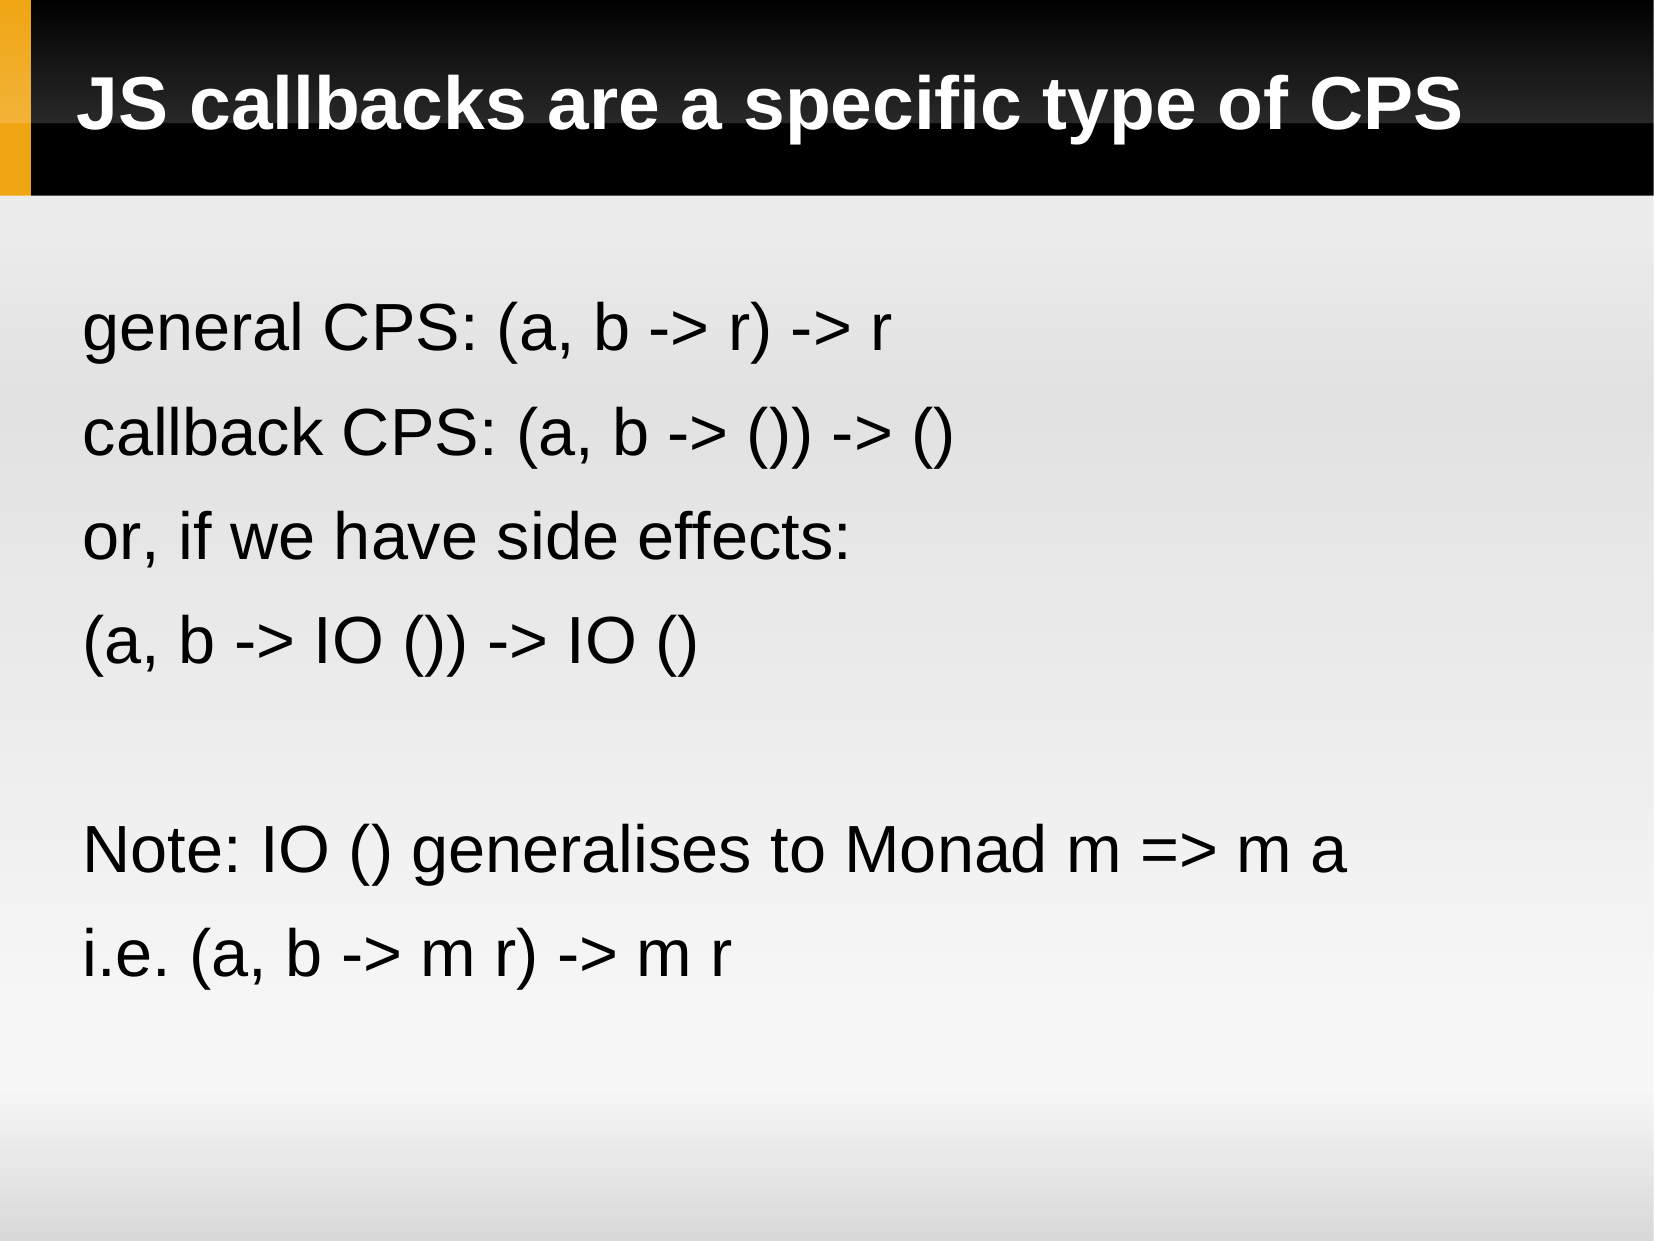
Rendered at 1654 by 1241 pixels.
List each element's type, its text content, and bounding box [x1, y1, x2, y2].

title JS callbacks are a specific type of CPS [76, 0, 1565, 208]
list general CPS: (a, b -> r) -> r callback CPS: (a, b -> ()) -> () or, if we have side effects: (a, b -> IO ()) -> IO () Note: IO () generalises to Monad m => m a i.e. (a, b -> m r) -> m r [82, 290, 1571, 1109]
picture [0, 0, 1654, 1241]
